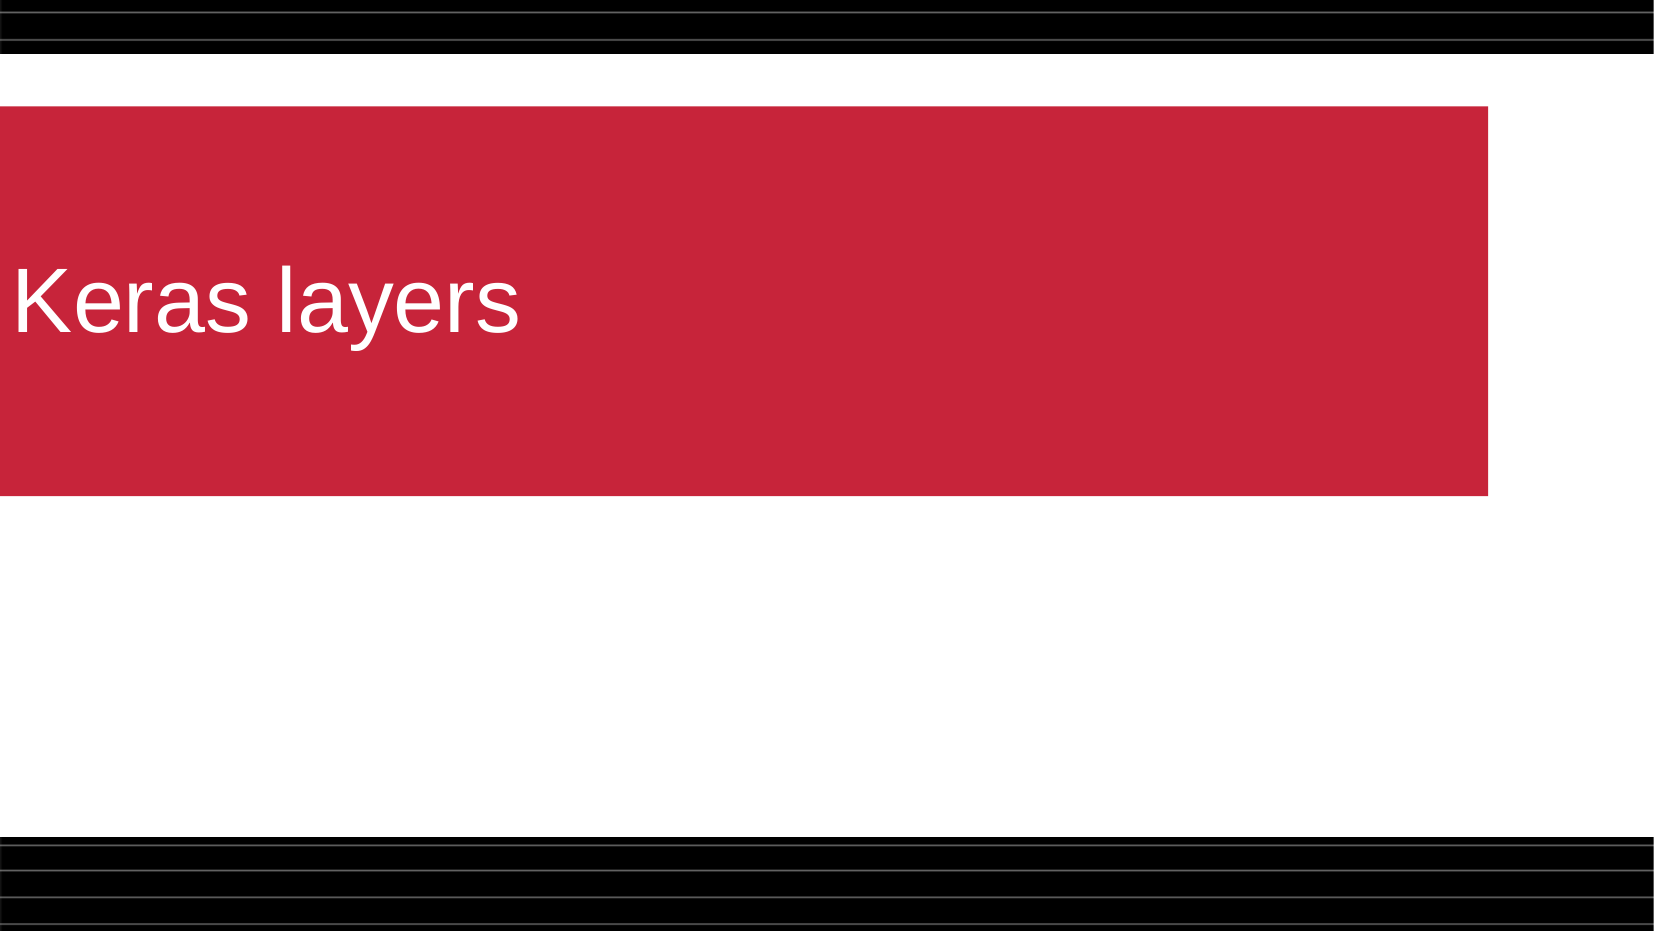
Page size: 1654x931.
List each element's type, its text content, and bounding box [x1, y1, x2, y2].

picture [0, 837, 1654, 931]
picture [0, 0, 1654, 54]
title Keras layers [0, 106, 1489, 497]
